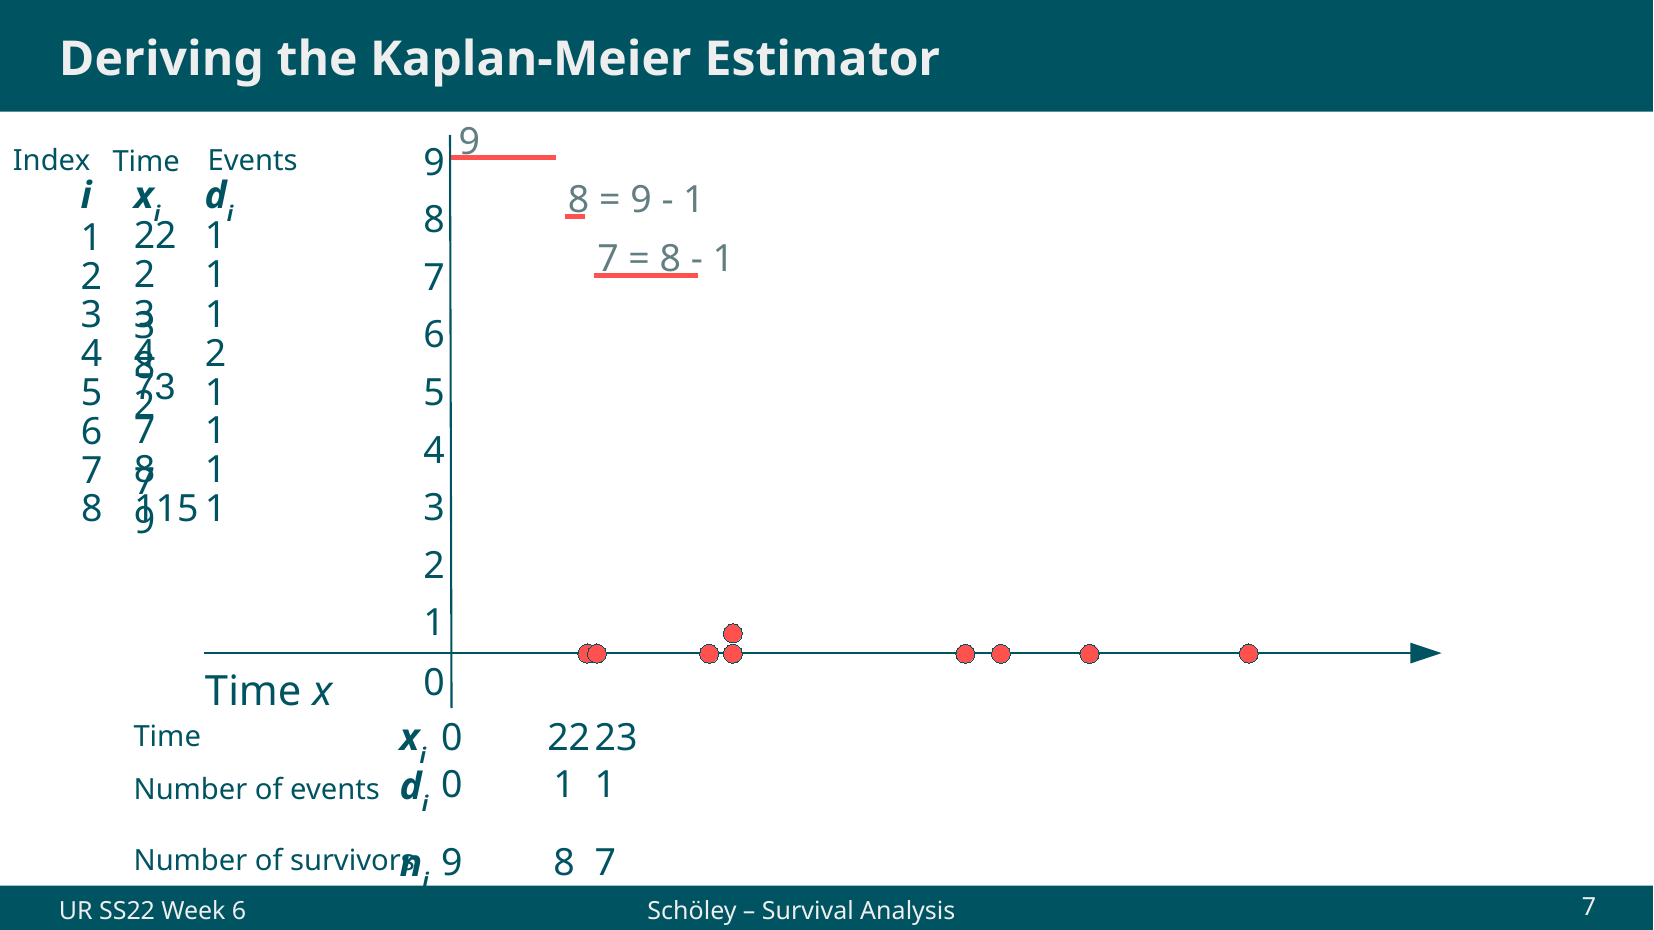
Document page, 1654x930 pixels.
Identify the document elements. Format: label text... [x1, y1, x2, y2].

text_box 7 [408, 245, 460, 300]
text_box 6 [66, 396, 117, 435]
text_box [1079, 644, 1100, 664]
text_box 3 [408, 473, 460, 530]
text_box xi [384, 703, 426, 752]
text_box 9 [443, 106, 516, 166]
text_box 1 [65, 202, 117, 241]
text_box 1 [579, 750, 652, 810]
text_box [577, 643, 607, 664]
text_box 77 [119, 395, 190, 435]
text_box 1 [190, 240, 262, 279]
text_box [723, 623, 743, 643]
text_box 1 [190, 474, 283, 534]
text_box [955, 644, 976, 664]
text_box 22 [532, 703, 579, 763]
text_box 23 [579, 703, 652, 750]
text_box 1 [408, 588, 460, 647]
text_box 7 = 8 - 1 [582, 223, 743, 283]
text_box Index [0, 131, 192, 182]
text_box ni [384, 828, 441, 897]
text_box 8 = 9 - 1 [553, 164, 714, 224]
text_box 8 [66, 474, 117, 534]
text_box 8 [538, 828, 579, 888]
text_box 1 [190, 395, 262, 435]
text_box i [65, 182, 106, 202]
text_box 4 [66, 319, 117, 358]
text_box 89 [119, 435, 190, 474]
text_box Time x [190, 652, 408, 708]
text_box 7 [66, 435, 117, 474]
text_box [1239, 643, 1259, 664]
text_box Number of survivors [118, 831, 385, 882]
text_box di [189, 161, 246, 200]
text_box 73 [119, 378, 190, 395]
text_box 1 [190, 435, 262, 474]
text_box di [384, 752, 441, 820]
text_box 42 [119, 319, 190, 378]
text_box Time [97, 132, 192, 183]
text_box 0 [408, 647, 460, 703]
text_box 2 [65, 241, 117, 280]
title Deriving the Kaplan-Meier Estimator [58, 0, 1594, 117]
text_box 7 [579, 828, 652, 888]
text_box 0 [426, 703, 498, 750]
text_box 0 [426, 750, 498, 810]
text_box Time [118, 708, 384, 758]
text_box 3 [65, 280, 117, 340]
text_box 5 [66, 358, 117, 396]
text_box [991, 644, 1011, 664]
text_box 2 [190, 319, 262, 378]
text_box 23 [119, 240, 190, 279]
text_box [699, 644, 719, 664]
text_box 1 [189, 200, 262, 260]
text_box 38 [119, 279, 190, 319]
text_box 9 [426, 828, 498, 888]
text_box 1 [538, 750, 579, 810]
text_box 22 [119, 200, 189, 240]
text_box 4 [408, 415, 460, 473]
text_box 115 [119, 474, 190, 534]
text_box 2 [408, 530, 460, 588]
text_box 1 [190, 279, 262, 319]
text_box Events [192, 131, 386, 182]
text_box 8 [408, 187, 460, 245]
text_box Number of events [118, 761, 384, 811]
text_box 9 [408, 127, 460, 187]
text_box 6 [408, 300, 460, 358]
text_box 1 [190, 378, 262, 395]
text_box Time x [460, 652, 912, 767]
text_box 5 [408, 358, 460, 415]
text_box [723, 644, 743, 664]
text_box xi [118, 183, 173, 229]
